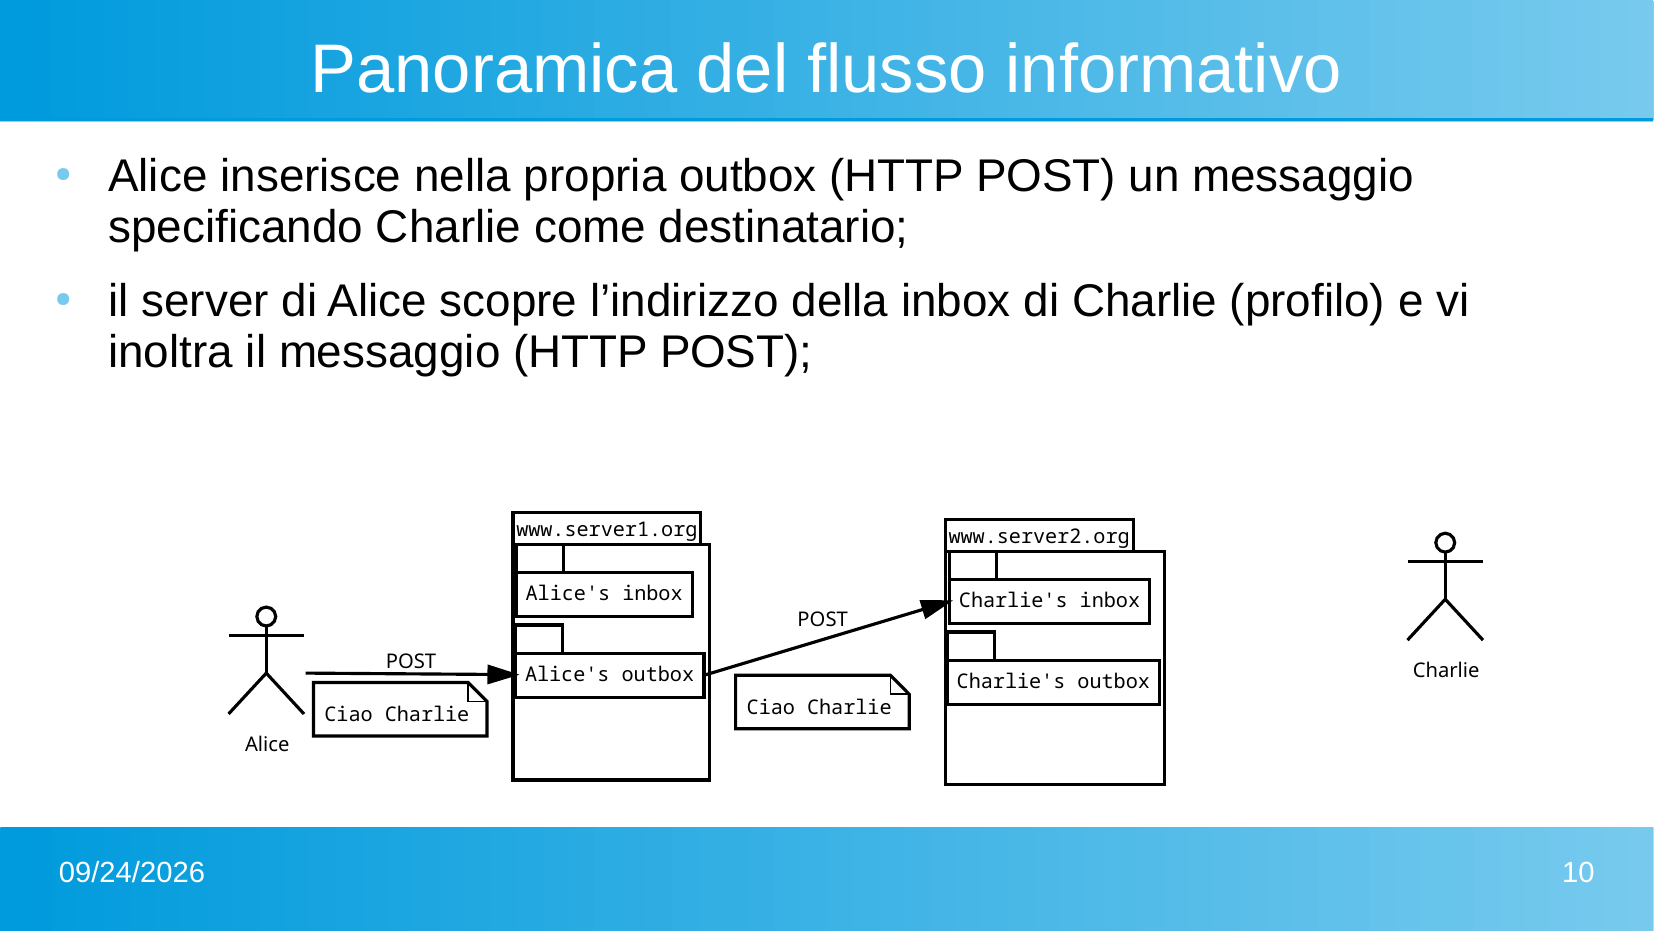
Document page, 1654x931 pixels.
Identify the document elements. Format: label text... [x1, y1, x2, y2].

picture [225, 510, 1487, 788]
list Alice inserisce nella propria outbox (HTTP POST) un messaggio specificando Charlie come destinatario; il server di Alice scopre l’indirizzo della inbox di Charlie (profilo) e vi inoltra il messaggio (HTTP POST); [37, 150, 1573, 526]
title Panoramica del flusso informativo [59, 29, 1595, 108]
